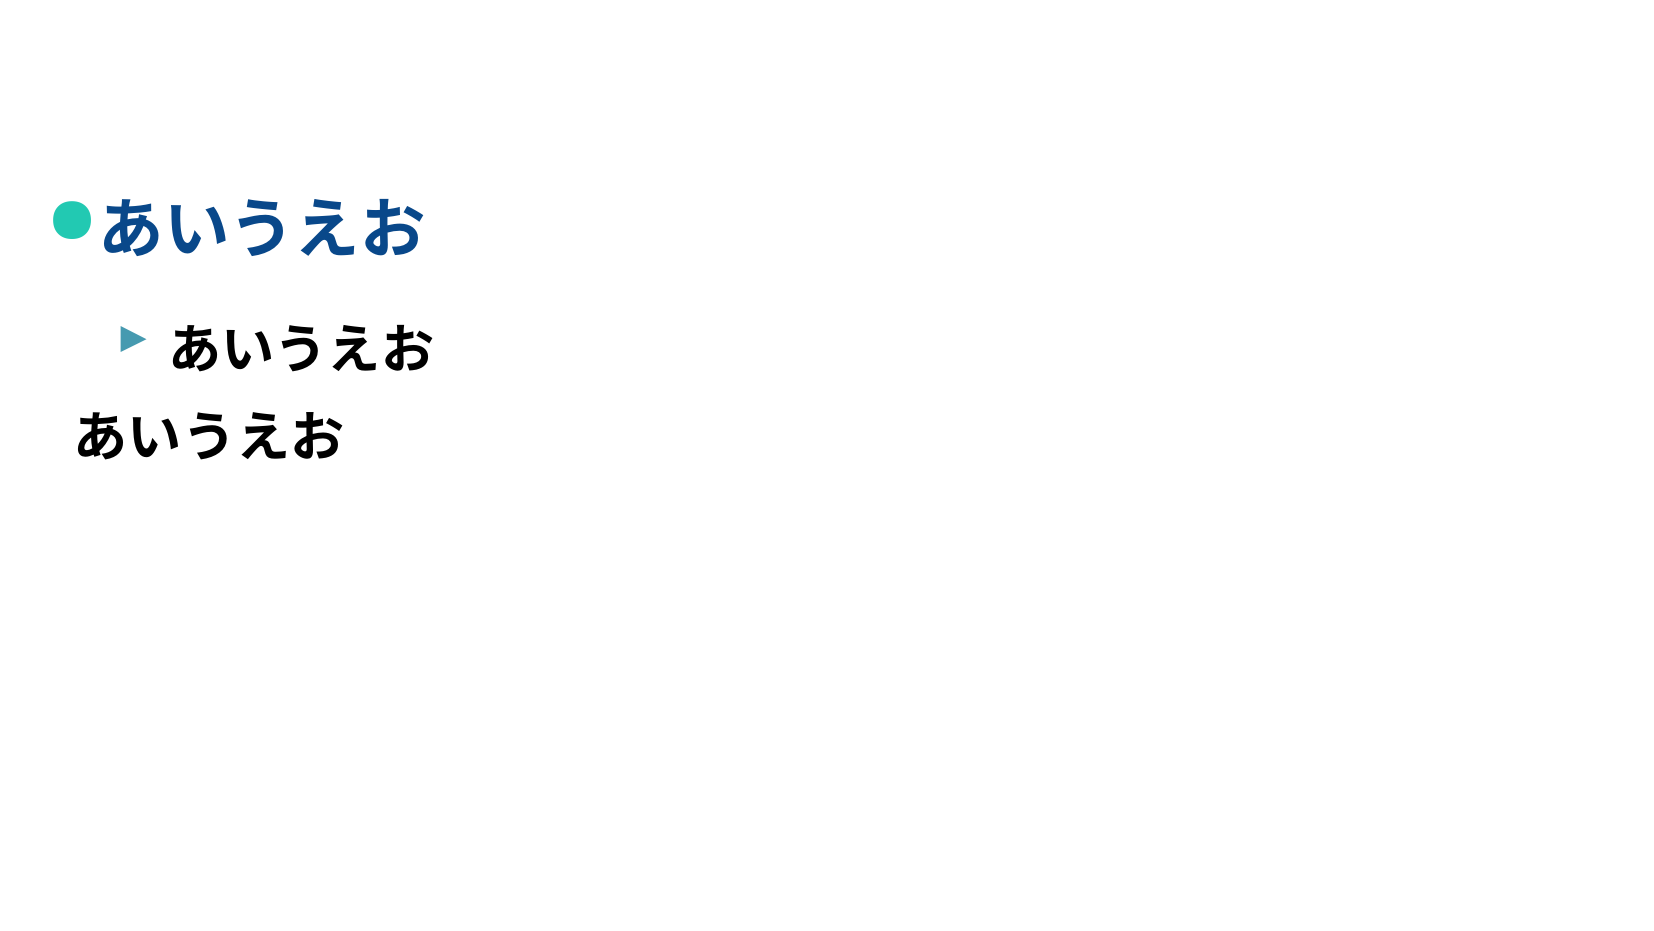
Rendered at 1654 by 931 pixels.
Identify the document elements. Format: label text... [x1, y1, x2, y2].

list あいうえお あいうえお [29, 177, 1625, 384]
text_box あいうえお [59, 373, 1625, 452]
